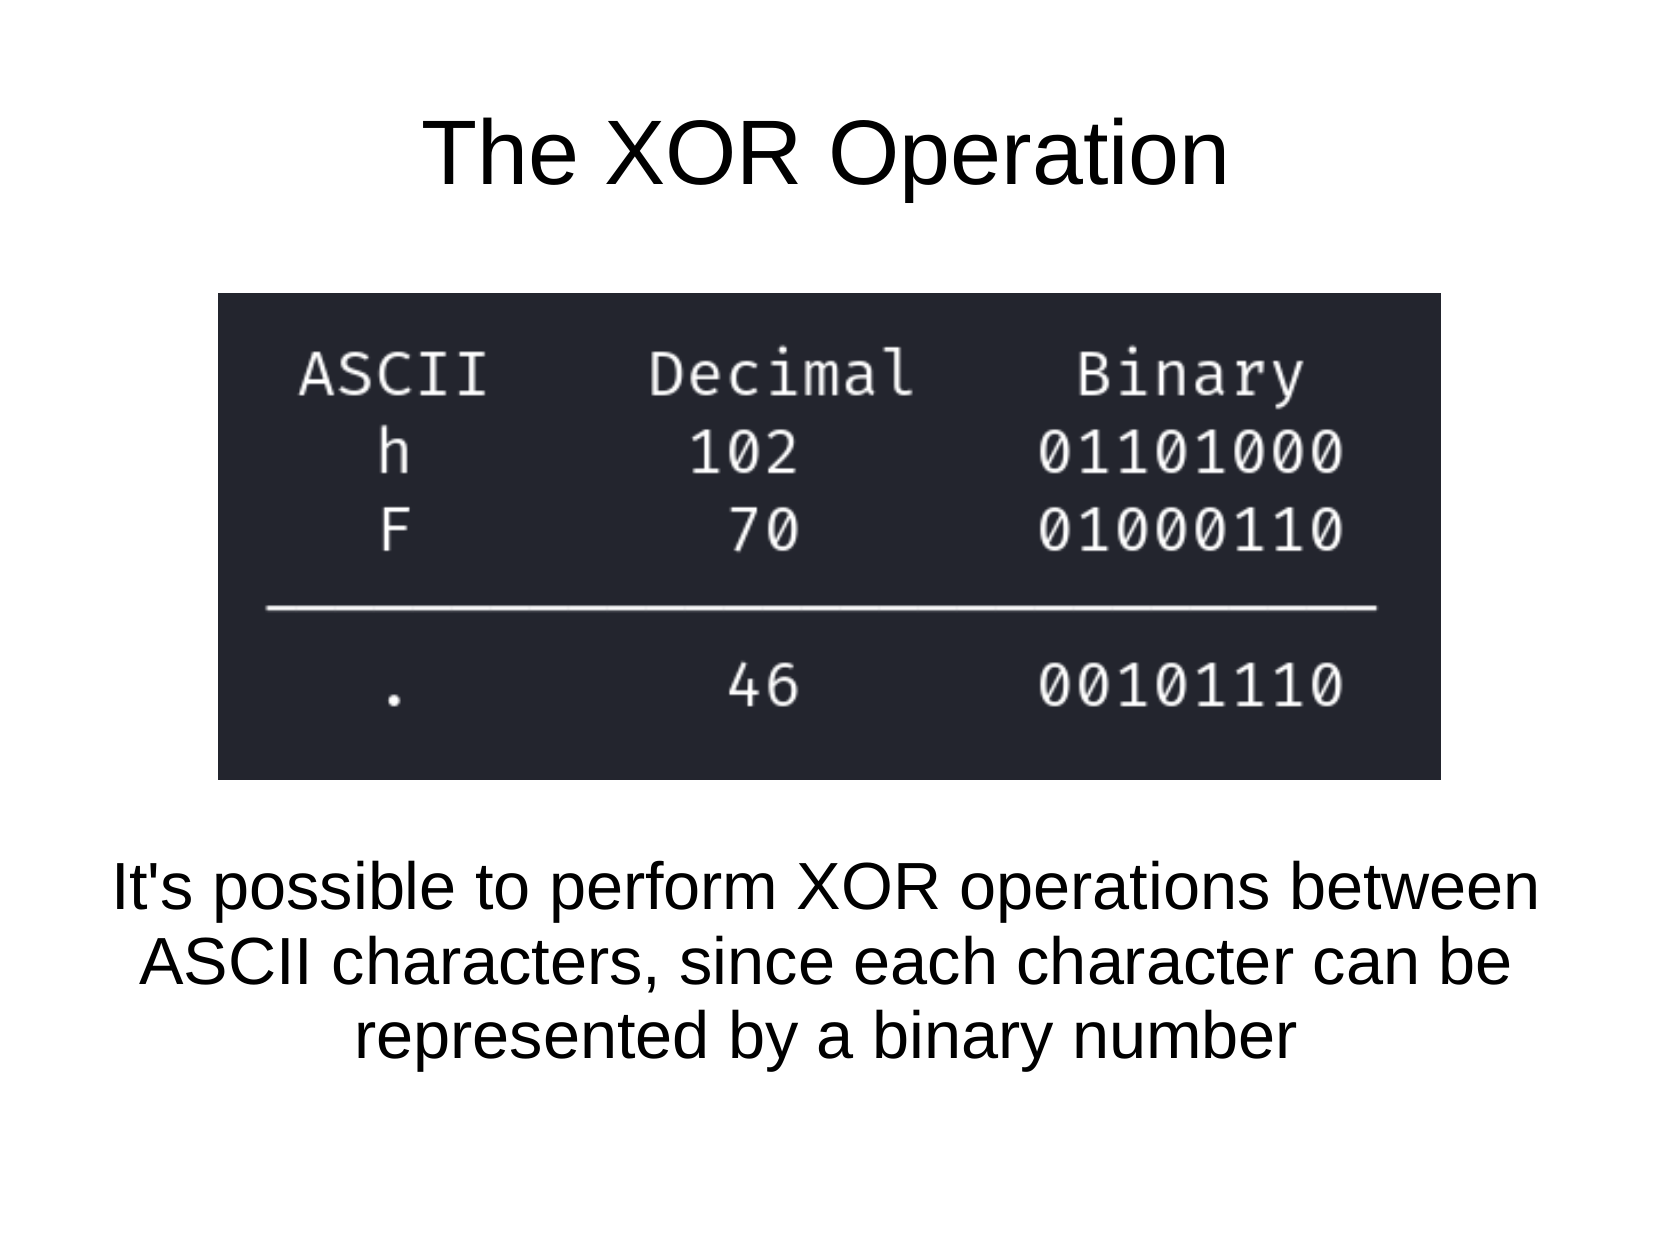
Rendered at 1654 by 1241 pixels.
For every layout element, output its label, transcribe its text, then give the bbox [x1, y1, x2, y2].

subtitle It's possible to perform XOR operations between ASCII characters, since each character can be represented by a binary number [82, 290, 1571, 1109]
picture [218, 293, 1441, 780]
title The XOR Operation [82, 49, 1571, 257]
